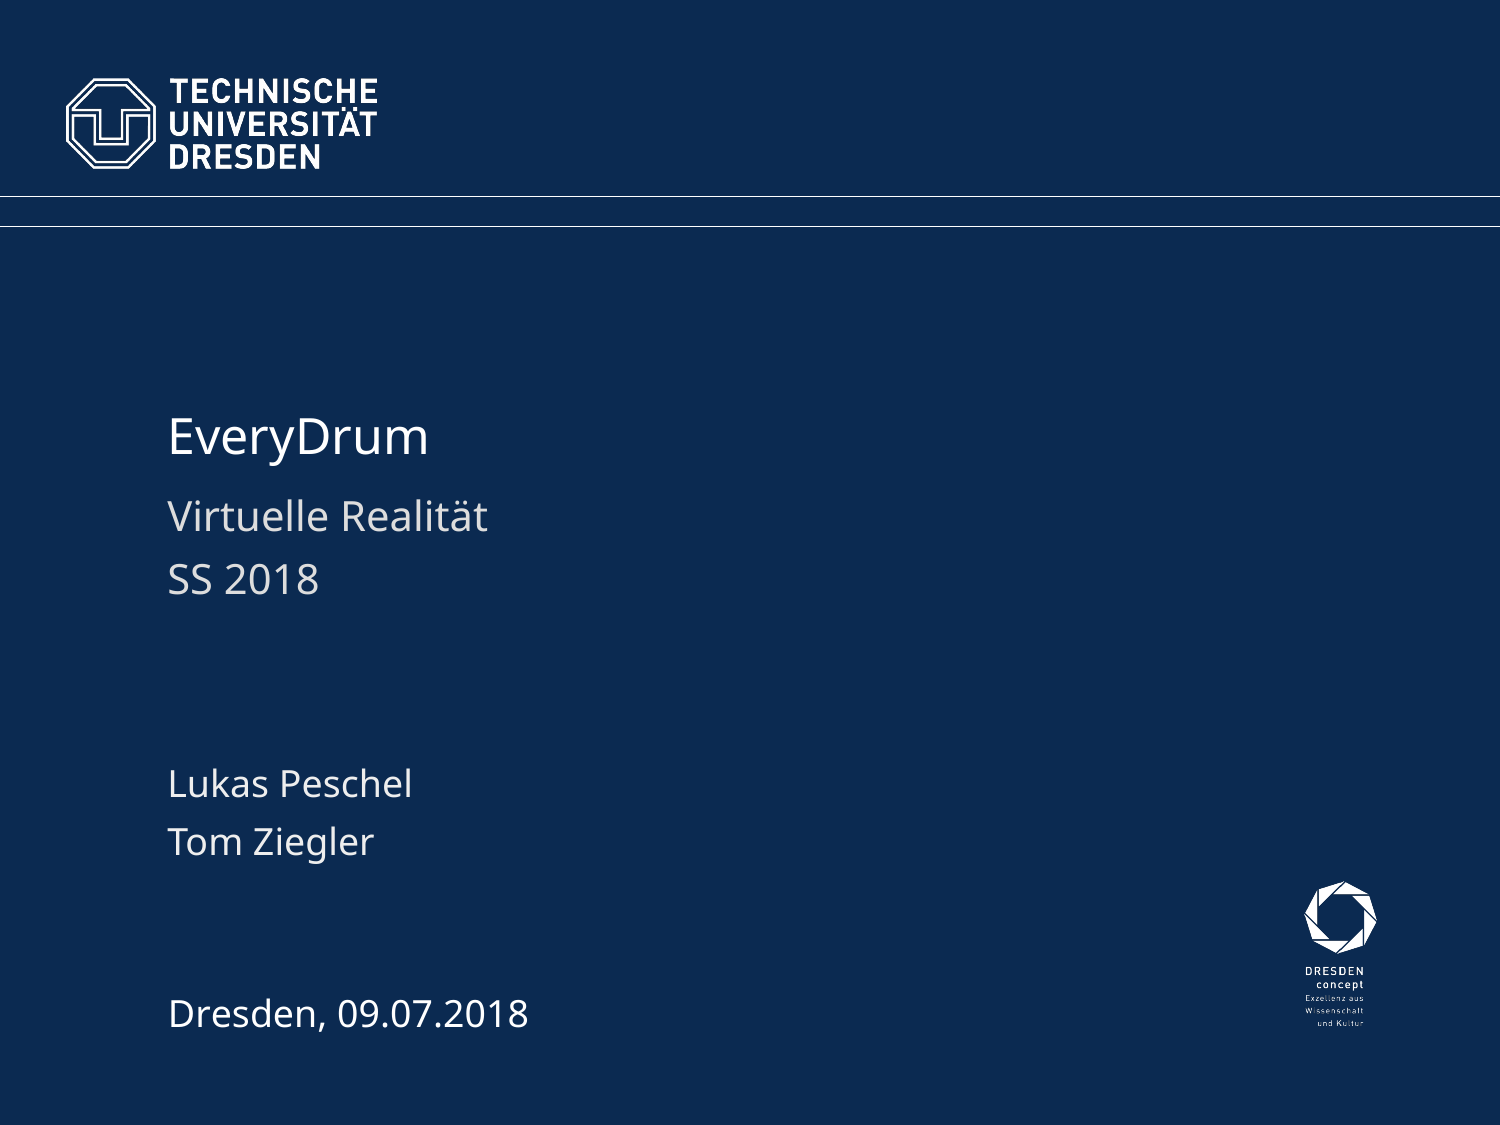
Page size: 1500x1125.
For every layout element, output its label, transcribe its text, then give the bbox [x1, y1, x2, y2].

title EveryDrum [152, 343, 1376, 586]
picture [1304, 881, 1377, 1026]
picture [66, 78, 377, 169]
subtitle Virtuelle Realität SS 2018 Lukas Peschel Tom Ziegler [152, 482, 1373, 661]
